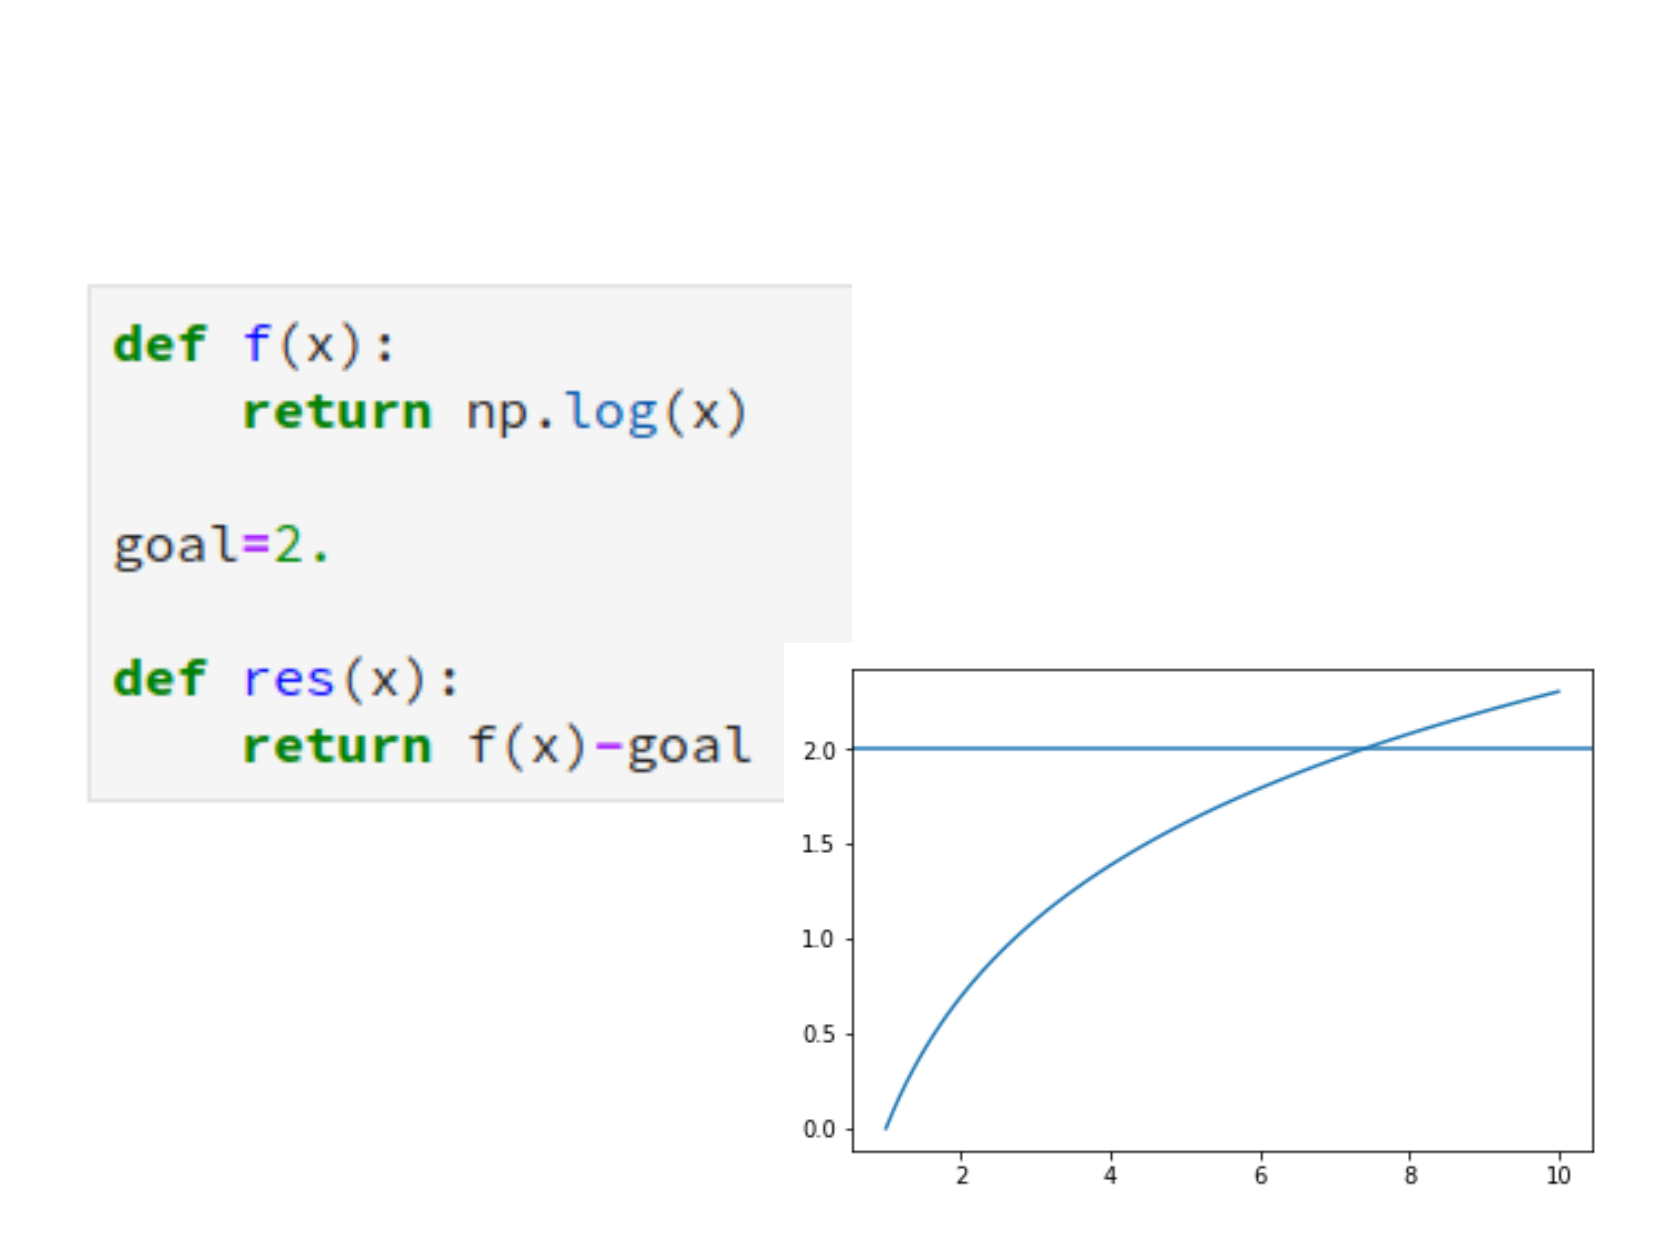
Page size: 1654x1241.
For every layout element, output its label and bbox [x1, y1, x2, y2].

picture [72, 272, 1617, 1211]
